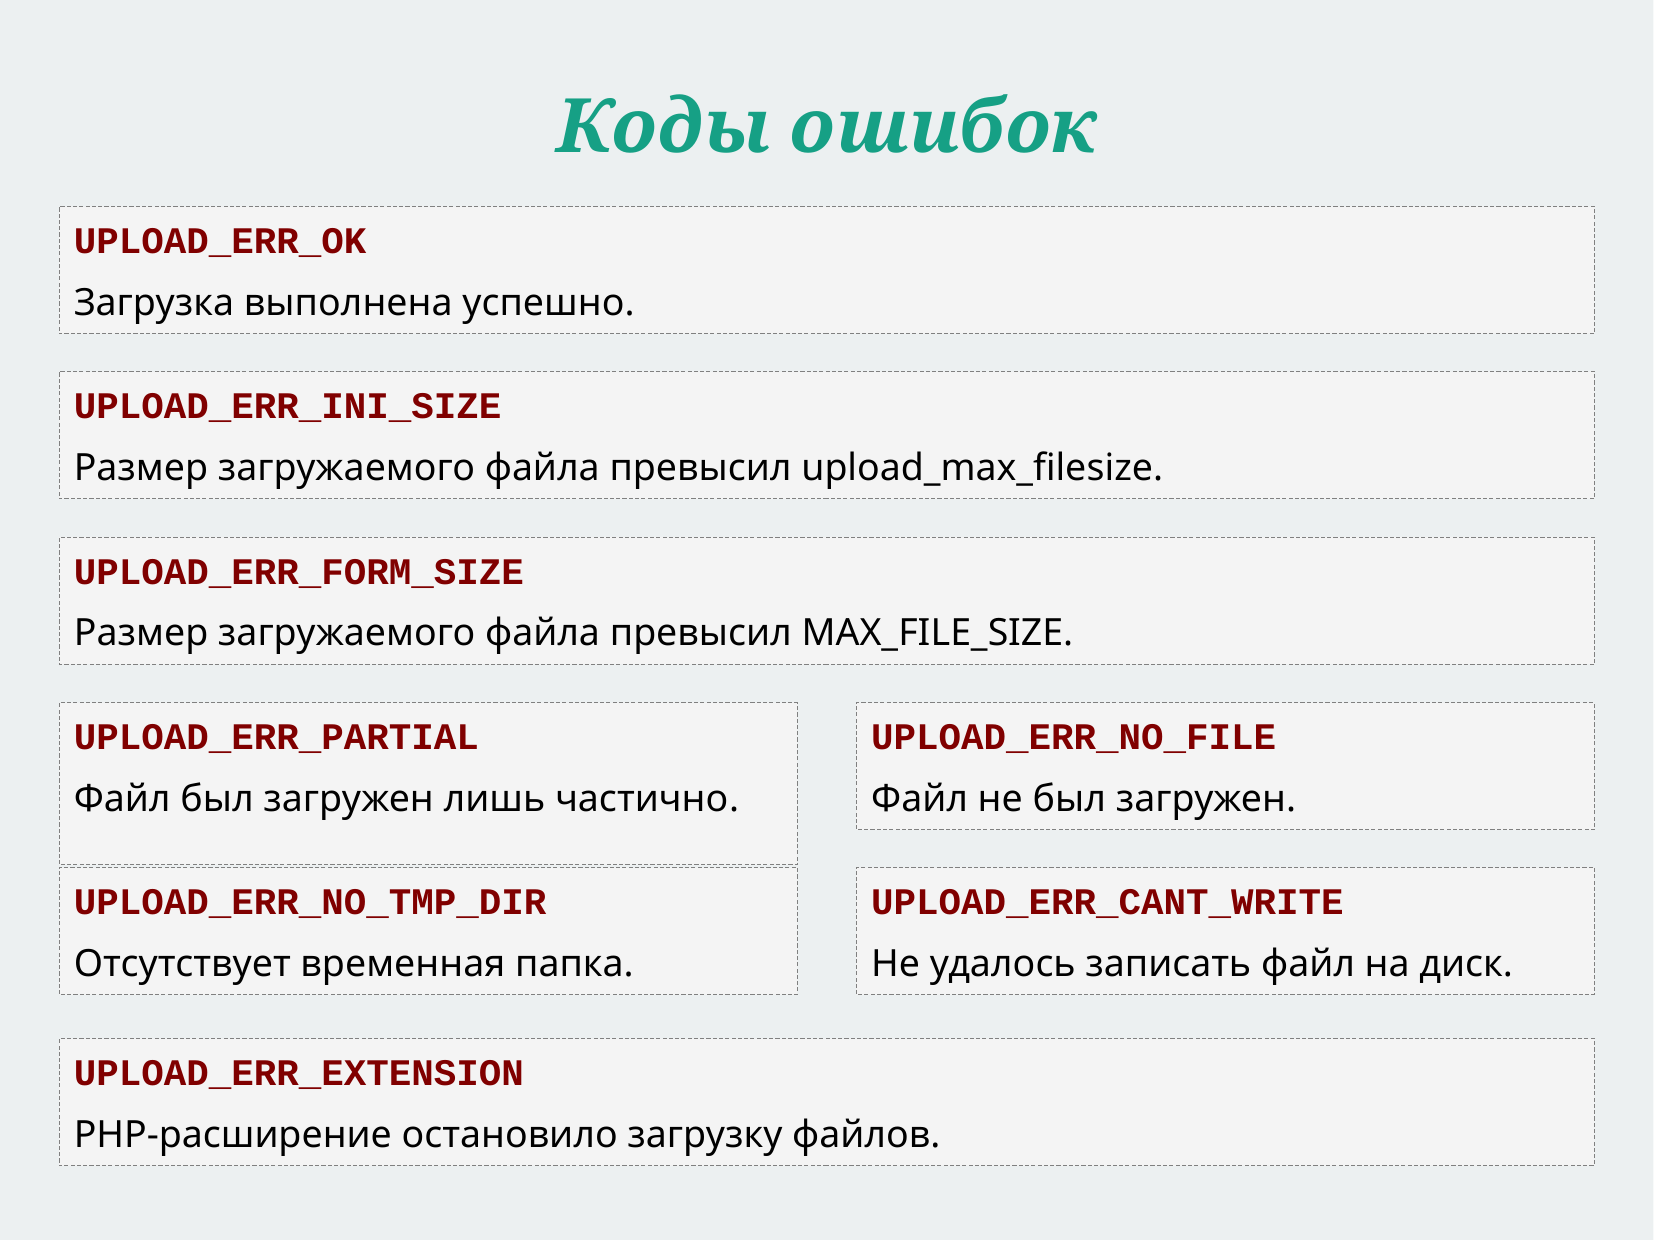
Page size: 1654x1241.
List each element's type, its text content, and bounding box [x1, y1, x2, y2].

text_box UPLOAD_ERR_OK Загрузка выполнена успешно. [59, 206, 1595, 322]
title Коды ошибок [59, 59, 1595, 187]
text_box UPLOAD_ERR_PARTIAL Файл был загружен лишь частично. [59, 702, 798, 865]
text_box UPLOAD_ERR_EXTENSION PHP-расширение остановило загрузку файлов. [59, 1038, 1595, 1154]
text_box UPLOAD_ERR_INI_SIZE Размер загружаемого файла превысил upload_max_filesize. [59, 371, 1595, 487]
text_box UPLOAD_ERR_CANT_WRITE Не удалось записать файл на диск. [856, 867, 1595, 983]
text_box UPLOAD_ERR_FORM_SIZE Размер загружаемого файла превысил MAX_FILE_SIZE. [59, 537, 1595, 652]
text_box UPLOAD_ERR_NO_TMP_DIR Отсутствует временная папка. [59, 867, 798, 983]
text_box UPLOAD_ERR_NO_FILE Файл не был загружен. [856, 702, 1595, 818]
